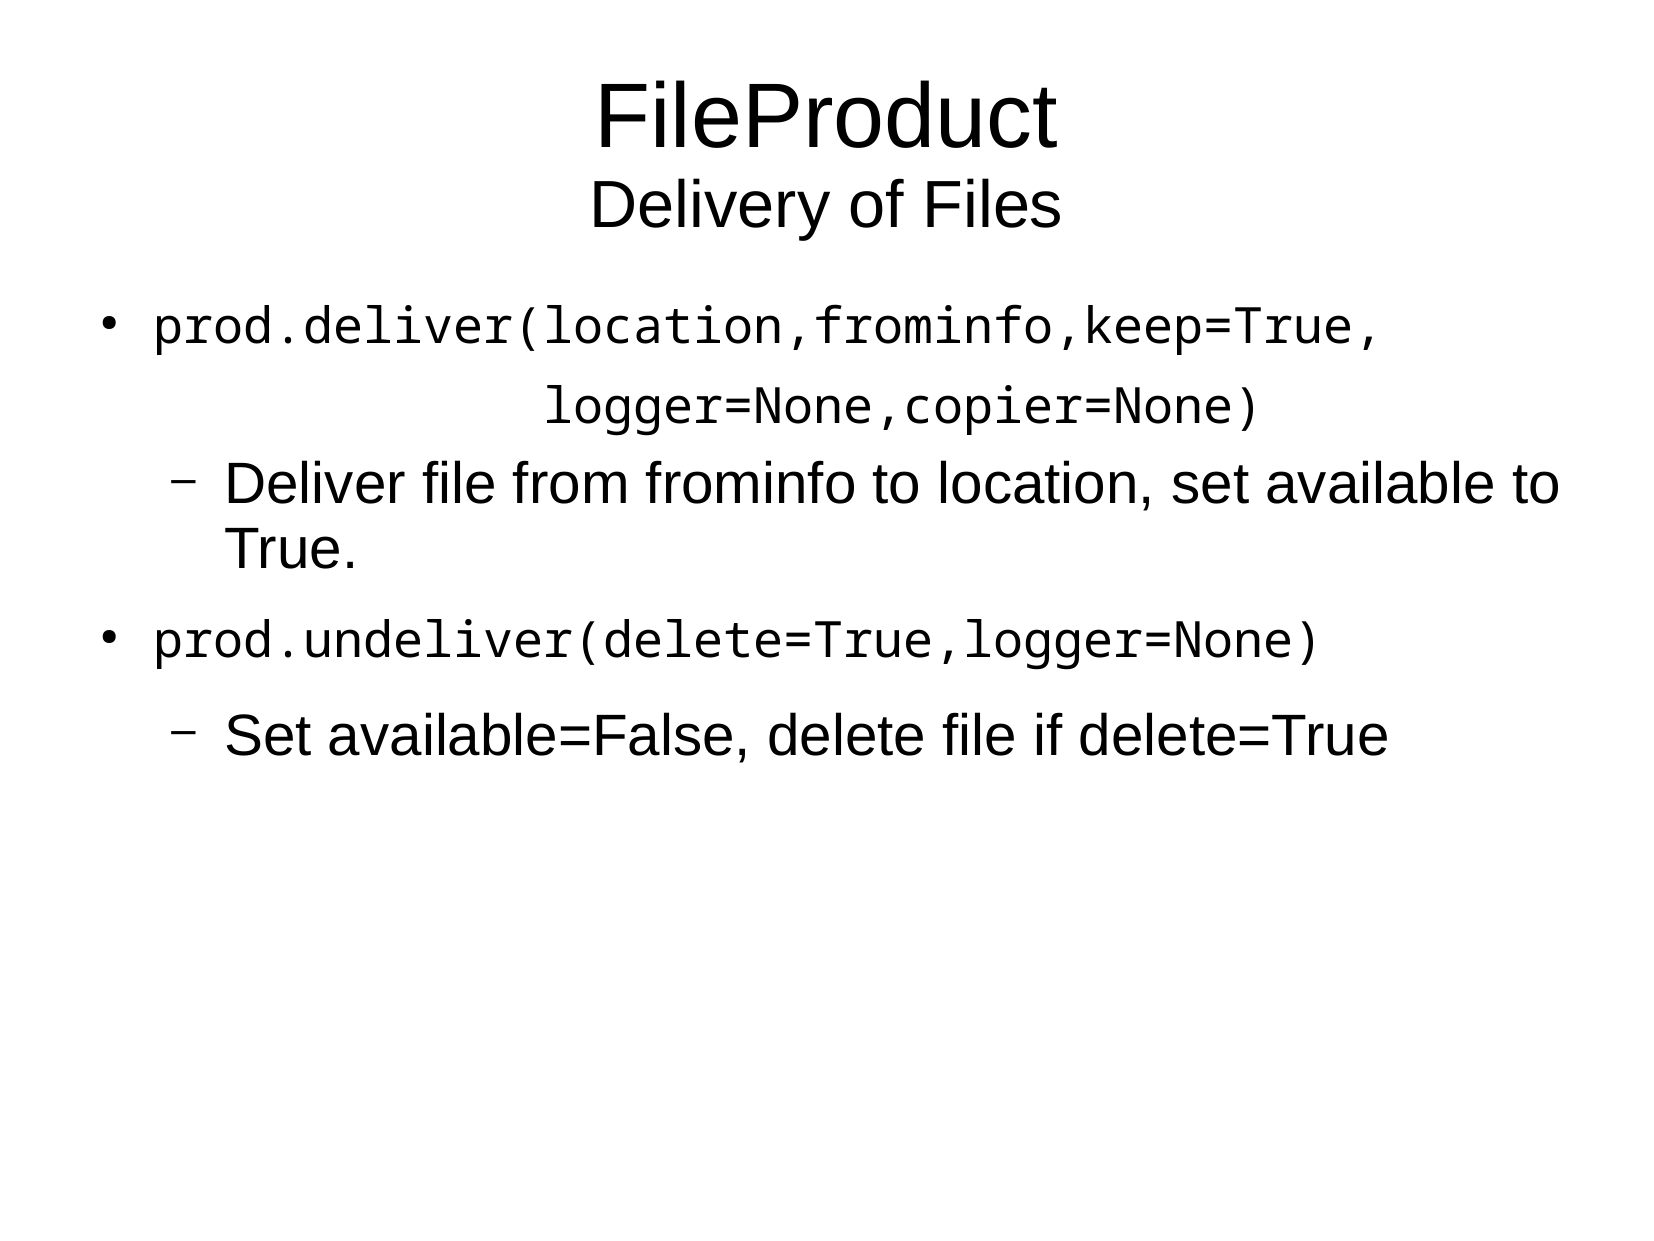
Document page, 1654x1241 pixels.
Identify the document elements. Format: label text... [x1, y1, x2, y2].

list prod.deliver(location,frominfo,keep=True, logger=None,copier=None) Deliver file from frominfo to location, set available to True. prod.undeliver(delete=True,logger=None) Set available=False, delete file if delete=True [82, 290, 1571, 1010]
title FileProduct Delivery of Files [82, 49, 1571, 257]
